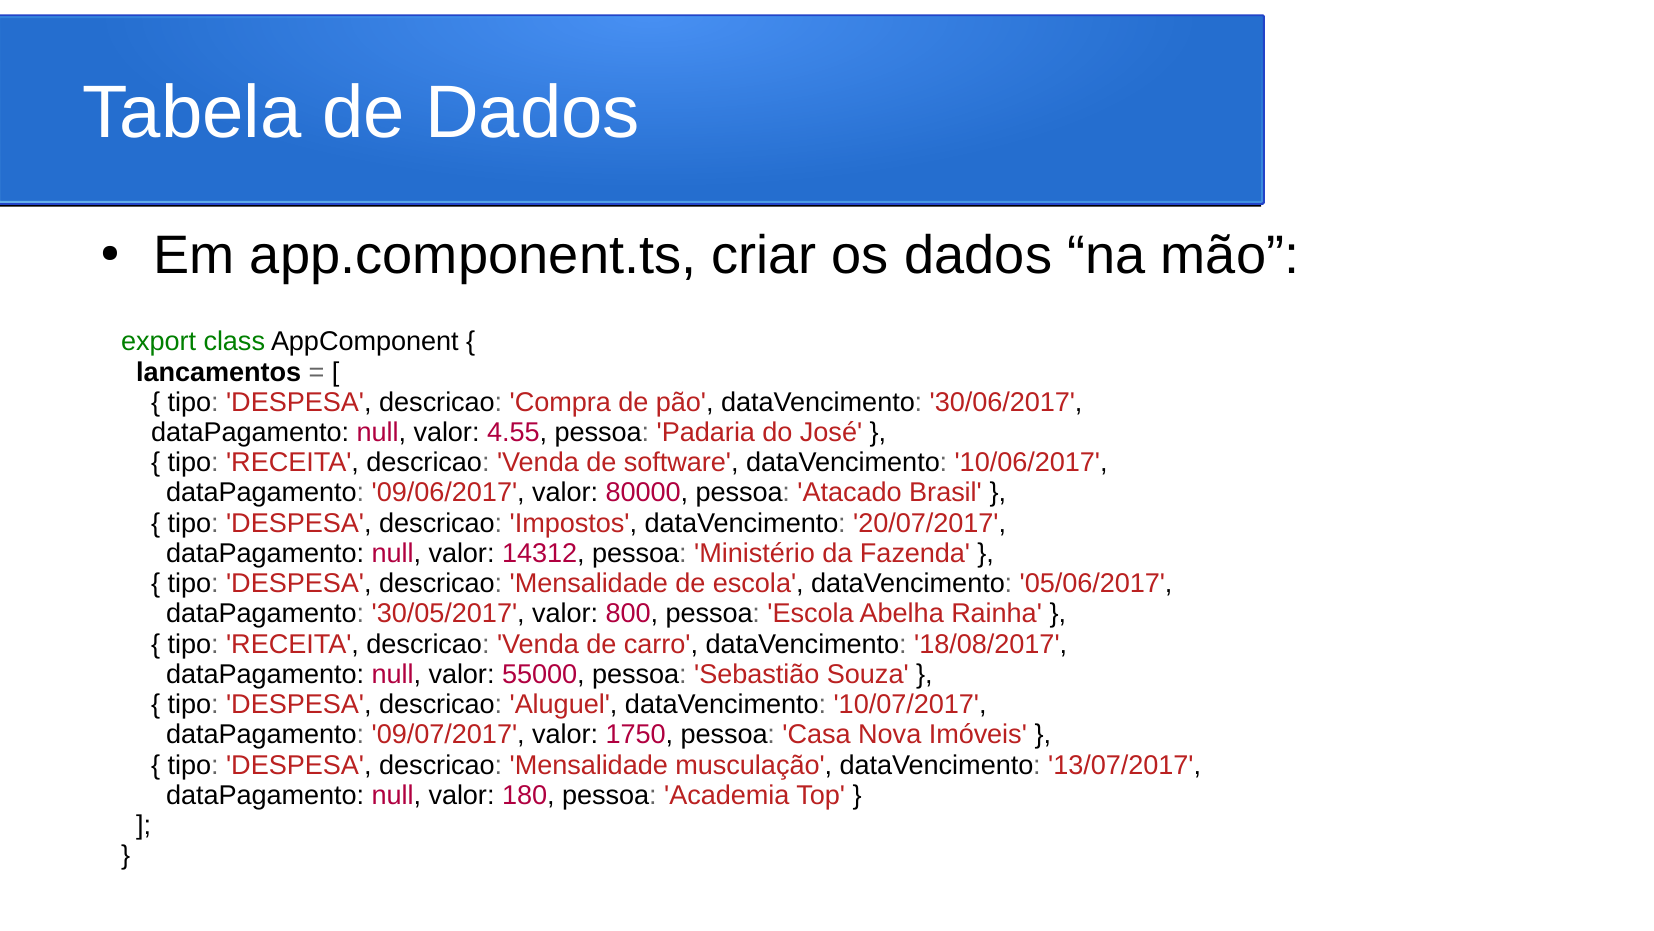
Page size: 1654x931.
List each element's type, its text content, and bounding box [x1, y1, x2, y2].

text_box export class AppComponent { lancamentos = [ { tipo: 'DESPESA', descricao: 'Compra de pão', dataVencimento: '30/06/2017', dataPagamento: null, valor: 4.55, pessoa: 'Padaria do José' }, { tipo: 'RECEITA', descricao: 'Venda de software', dataVencimento: '10/06/2017', dataPagamento: '09/06/2017', valor: 80000, pessoa: 'Atacado Brasil' }, { tipo: 'DESPESA', descricao: 'Impostos', dataVencimento: '20/07/2017', dataPagamento: null, valor: 14312, pessoa: 'Ministério da Fazenda' }, { tipo: 'DESPESA', descricao: 'Mensalidade de escola', dataVencimento: '05/06/2017', dataPagamento: '30/05/2017', valor: 800, pessoa: 'Escola Abelha Rainha' }, { tipo: 'RECEITA', descricao: 'Venda de carro', dataVencimento: '18/08/2017', dataPagamento: null, valor: 55000, pessoa: 'Sebastião Souza' }, { tipo: 'DESPESA', descricao: 'Aluguel', dataVencimento: '10/07/2017', dataPagamento: '09/07/2017', valor: 1750, pessoa: 'Casa Nova Imóveis' }, { tipo: 'DESPESA', descricao: 'Mensalidade musculação', dataVencimento: '13/07/2017', dataPagamento: null, valor: 180, pessoa: 'Academia Top' } ]; } [106, 318, 1489, 878]
list Em app.component.ts, criar os dados “na mão”: [82, 224, 1571, 764]
title Tabela de Dados [82, 35, 1235, 189]
